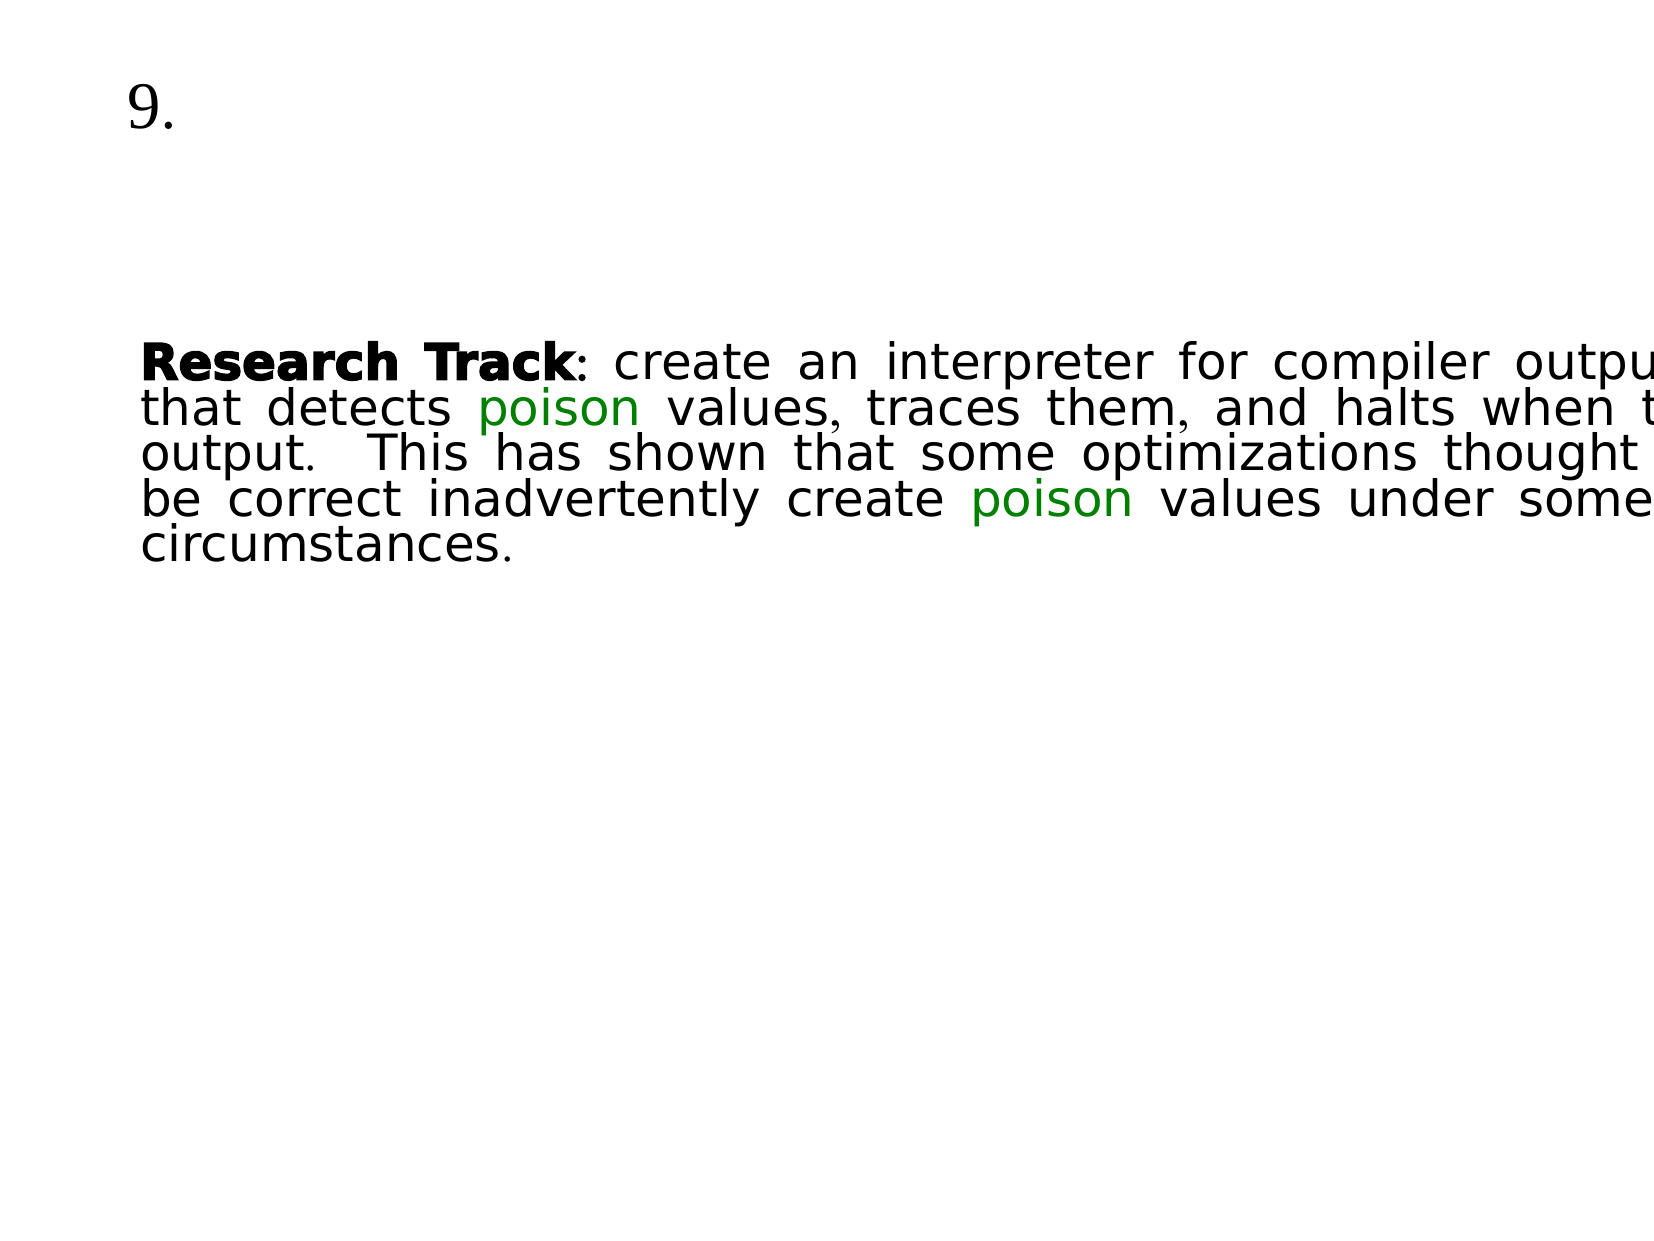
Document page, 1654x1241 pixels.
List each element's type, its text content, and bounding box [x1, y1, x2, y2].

text_box Research Track: create an interpreter for compiler output that detects poison values, traces them, and halts when they are output. This has shown that some optimizations thought to be correct inadvertently create poison values under some realistic circumstances. [125, 337, 1569, 728]
text_box 9. [112, 75, 1538, 174]
